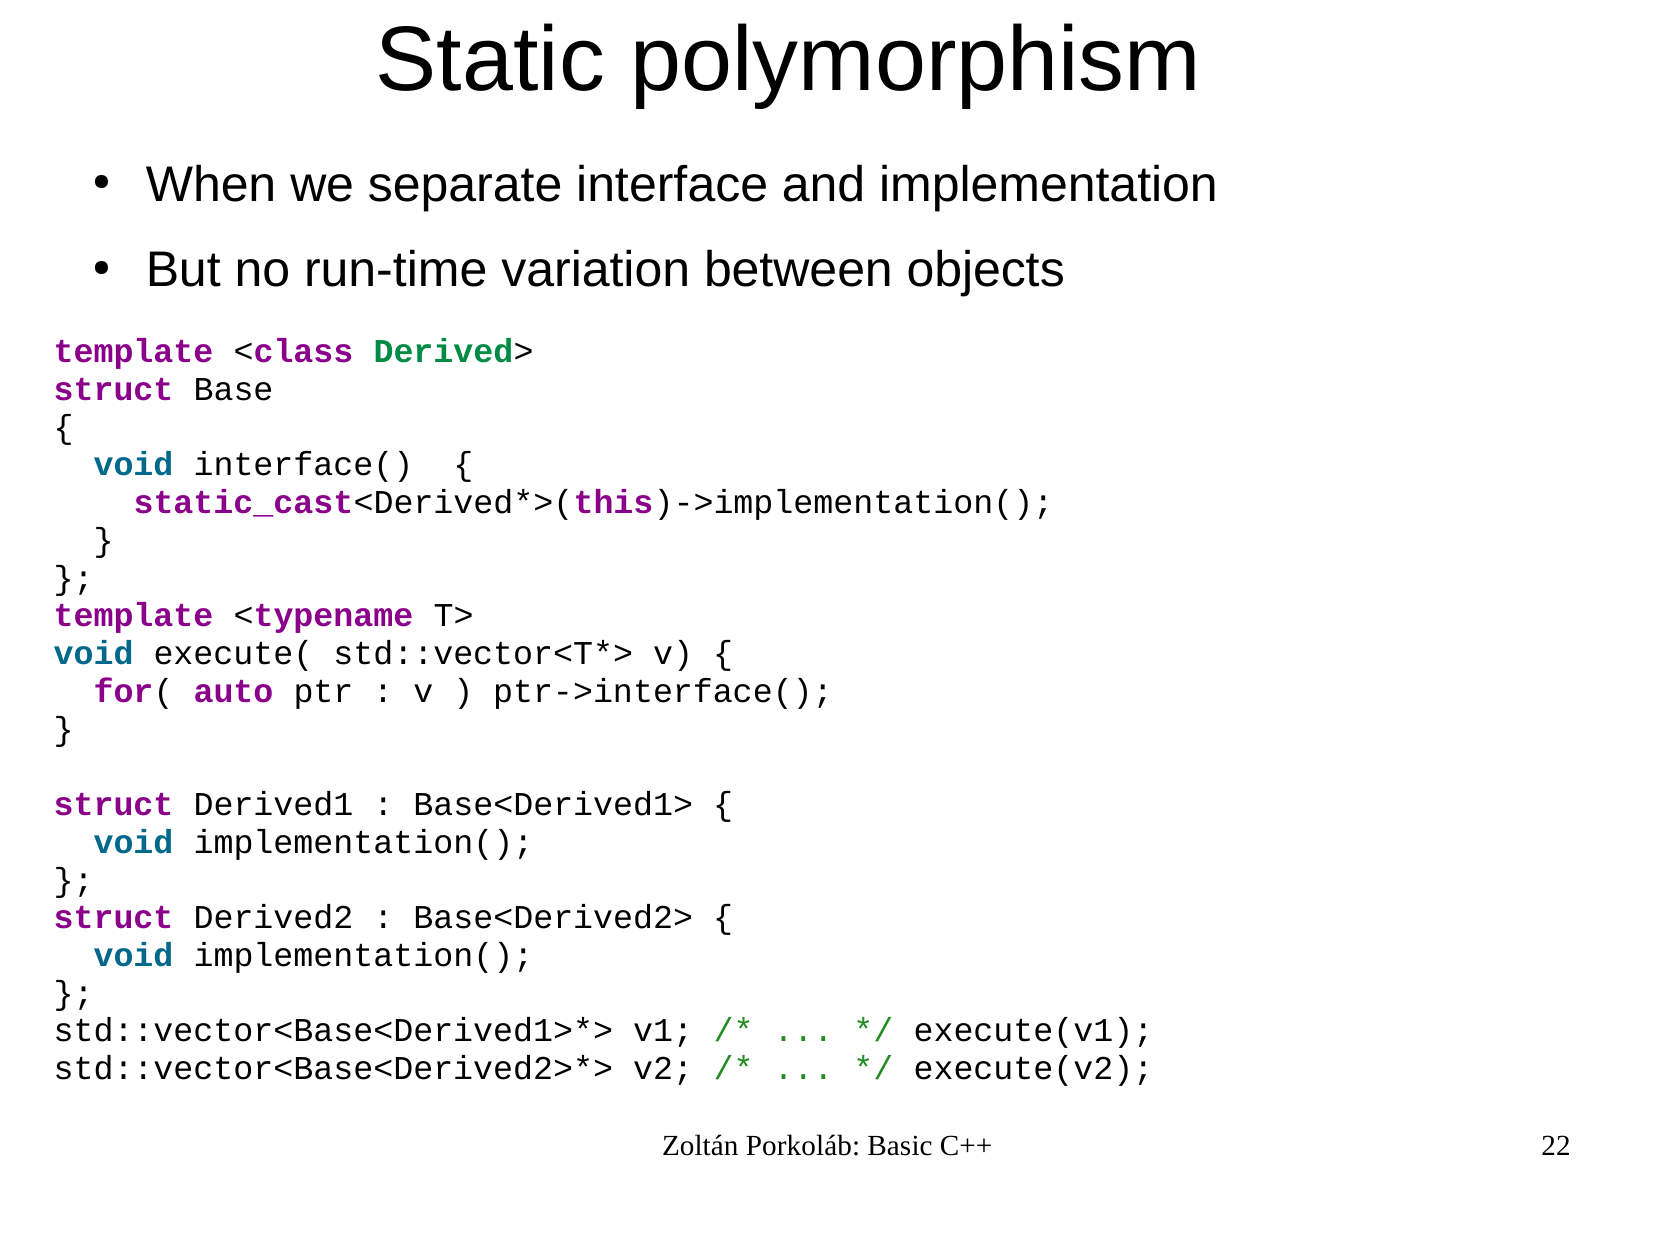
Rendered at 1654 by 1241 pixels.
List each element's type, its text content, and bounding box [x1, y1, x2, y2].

list When we separate interface and implementation But no run-time variation between objects [75, 75, 1609, 327]
title Static polymorphism [45, 0, 1534, 163]
text_box template <class Derived> struct Base { void interface() { static_cast<Derived*>(this)->implementation(); } }; template <typename T> void execute( std::vector<T*> v) { for( auto ptr : v ) ptr->interface(); } struct Derived1 : Base<Derived1> { void implementation(); }; struct Derived2 : Base<Derived2> { void implementation(); }; std::vector<Base<Derived1>*> v1; /* ... */ execute(v1); std::vector<Base<Derived2>*> v2; /* ... */ execute(v2); [38, 327, 1636, 1173]
